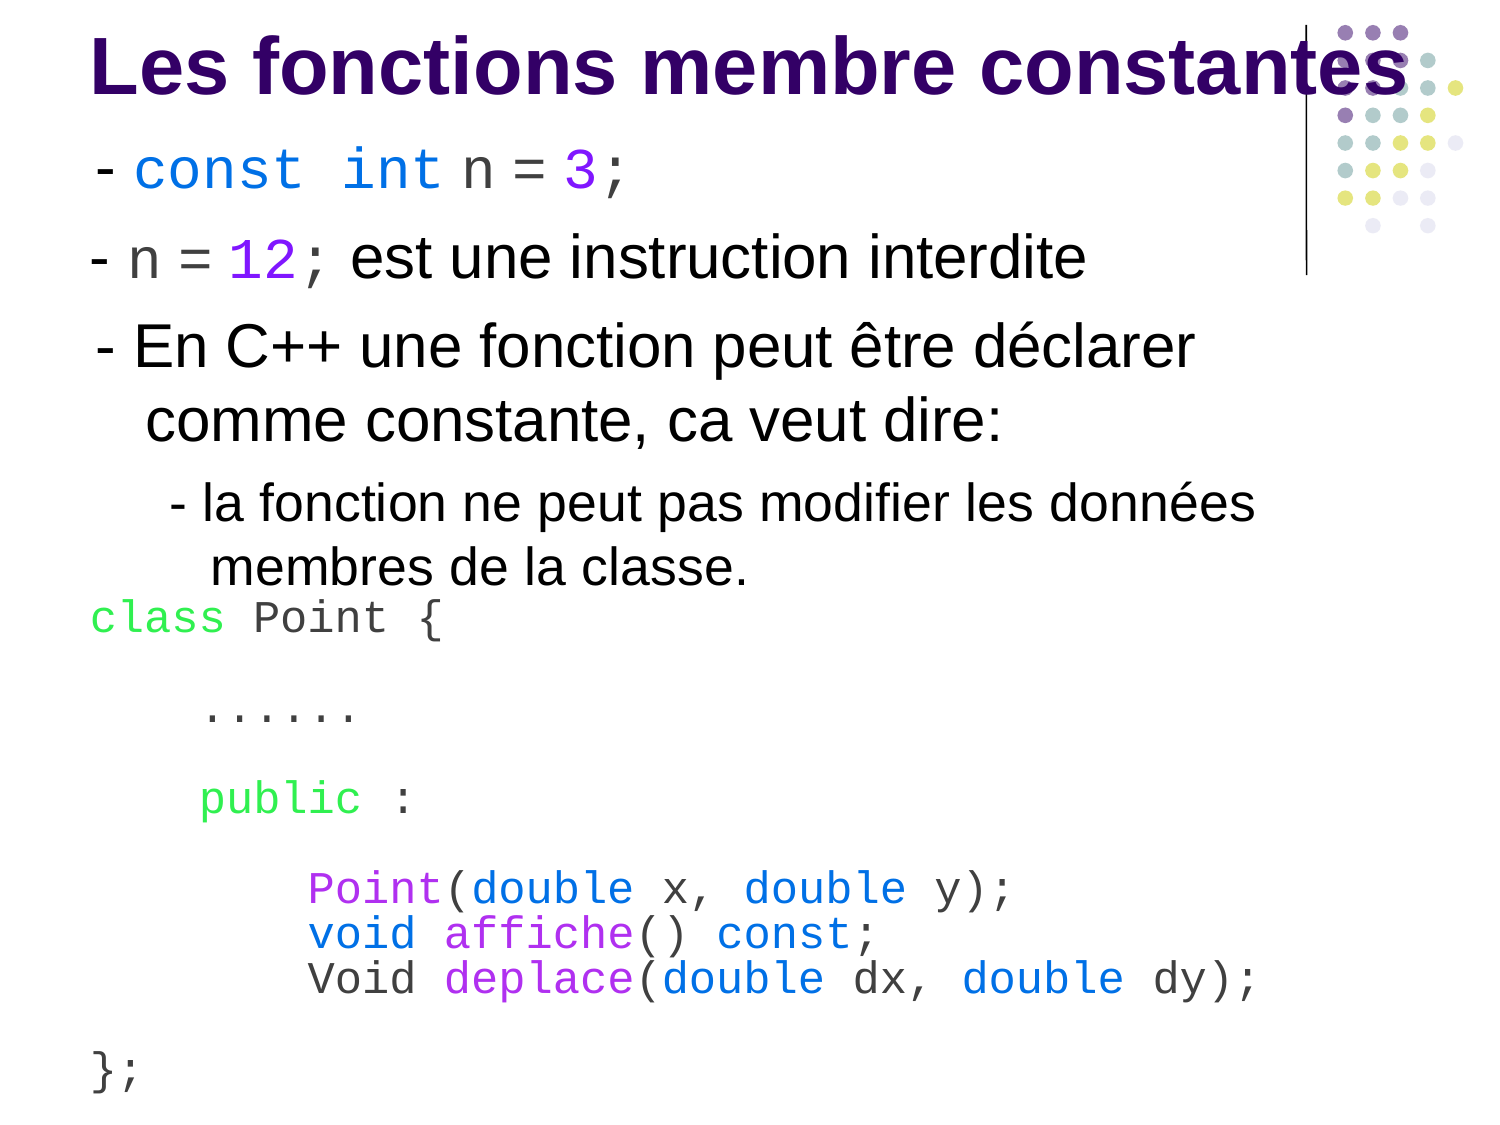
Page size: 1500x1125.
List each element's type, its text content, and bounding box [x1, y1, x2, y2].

title Les fonctions membre constantes [75, 5, 1447, 119]
list - const int n = 3; - n = 12; est une instruction interdite - En C++ une fonction peut être déclarer comme constante, ca veut dire: - la fonction ne peut pas modifier les données membres de la classe. class Point { ...... public : Point(double x, double y); void affiche() const; Void deplace(double dx, double dy); }; [75, 118, 1422, 1111]
